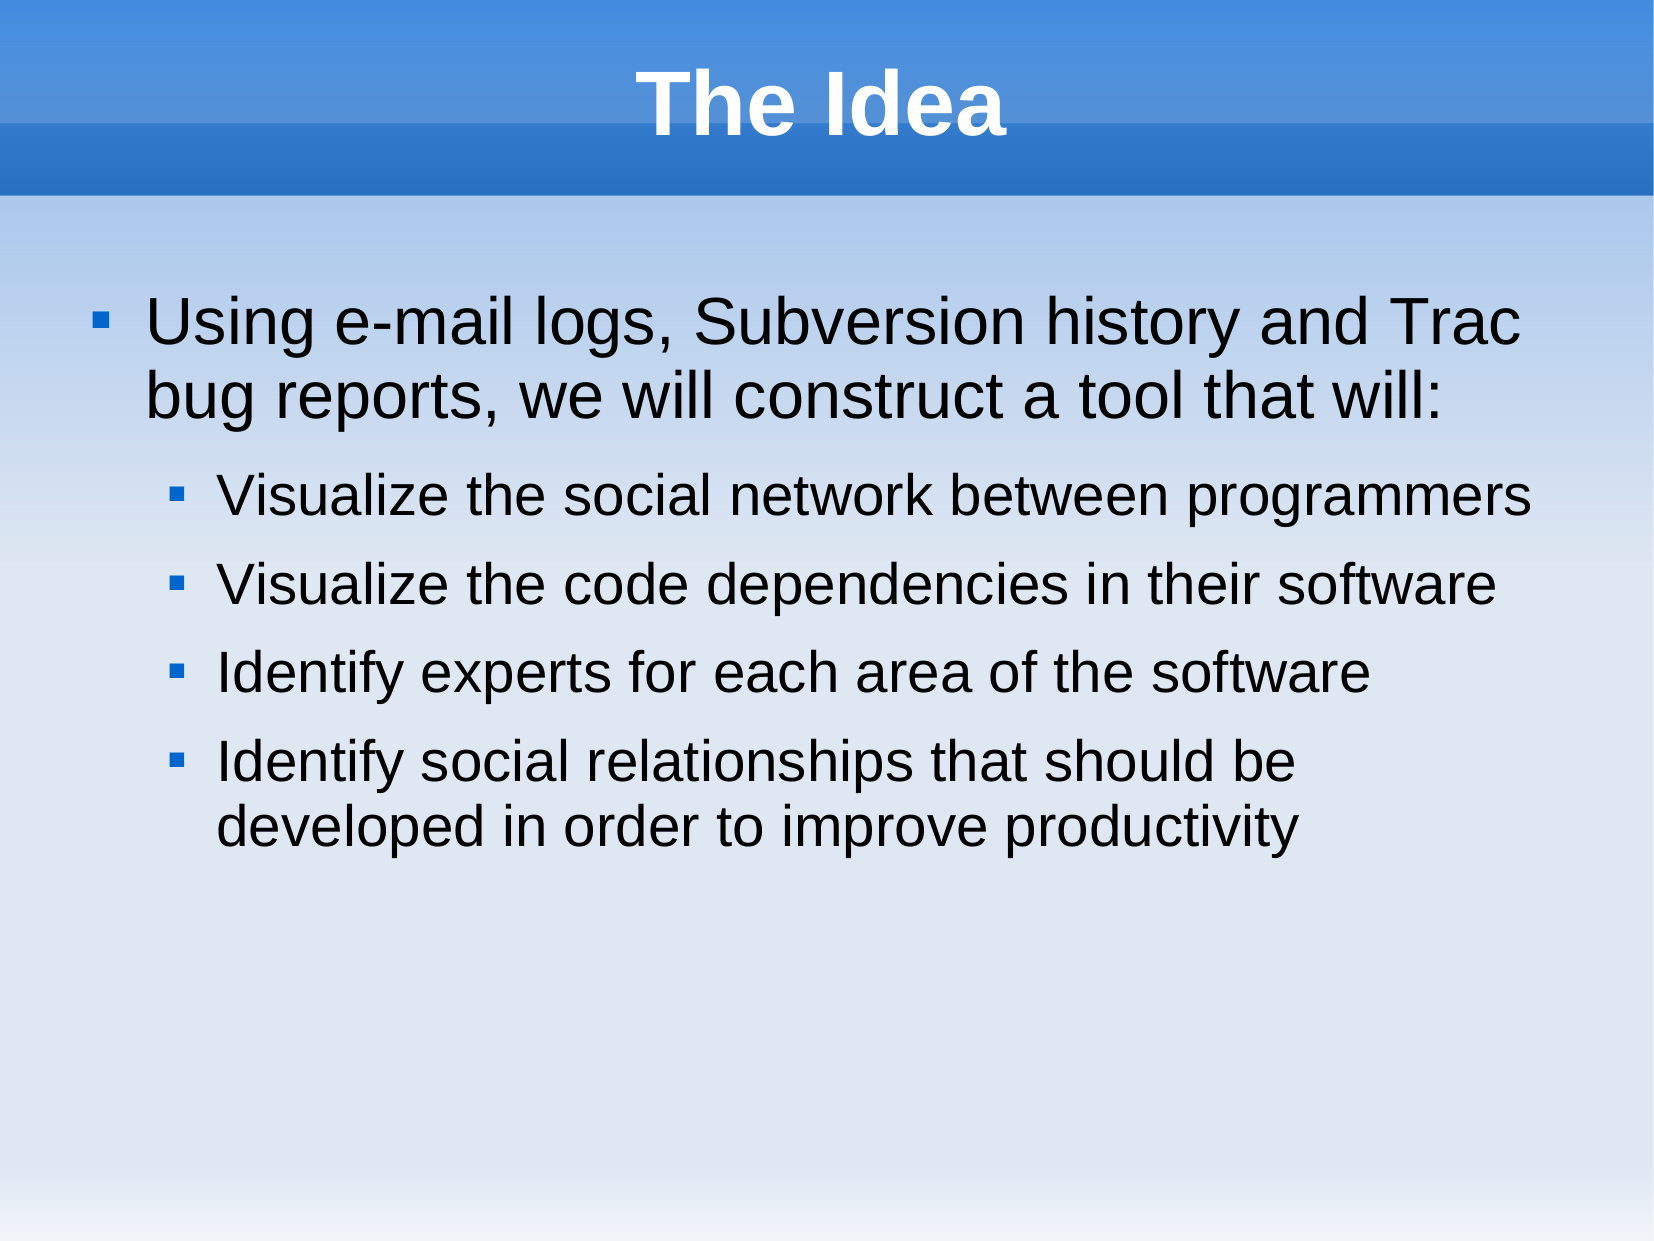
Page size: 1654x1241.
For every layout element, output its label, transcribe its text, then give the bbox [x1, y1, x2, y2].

picture [0, 0, 1654, 1241]
list Using e-mail logs, Subversion history and Trac bug reports, we will construct a tool that will: Visualize the social network between programmers Visualize the code dependencies in their software Identify experts for each area of the software Identify social relationships that should be developed in order to improve productivity [75, 283, 1564, 1088]
title The Idea [76, 0, 1565, 208]
